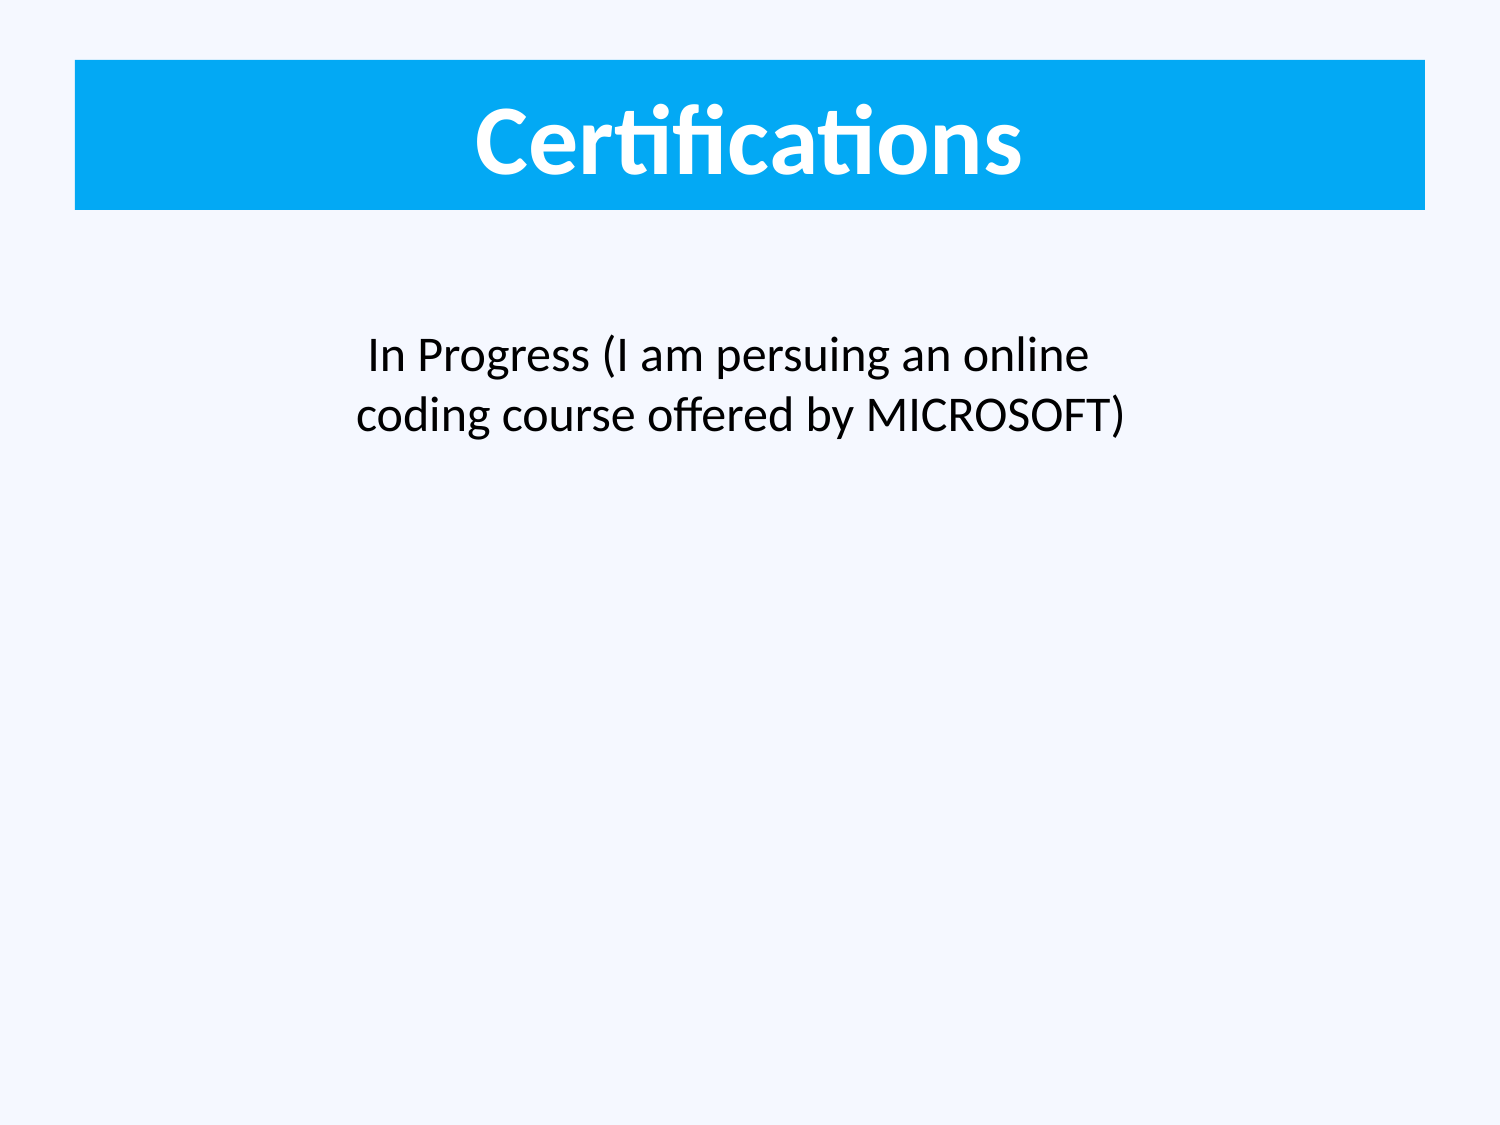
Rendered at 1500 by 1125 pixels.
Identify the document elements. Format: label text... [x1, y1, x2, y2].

text_box Certifications [74, 59, 1425, 210]
text_box In Progress (I am persuing an online coding course offered by MICROSOFT) [149, 239, 1350, 509]
